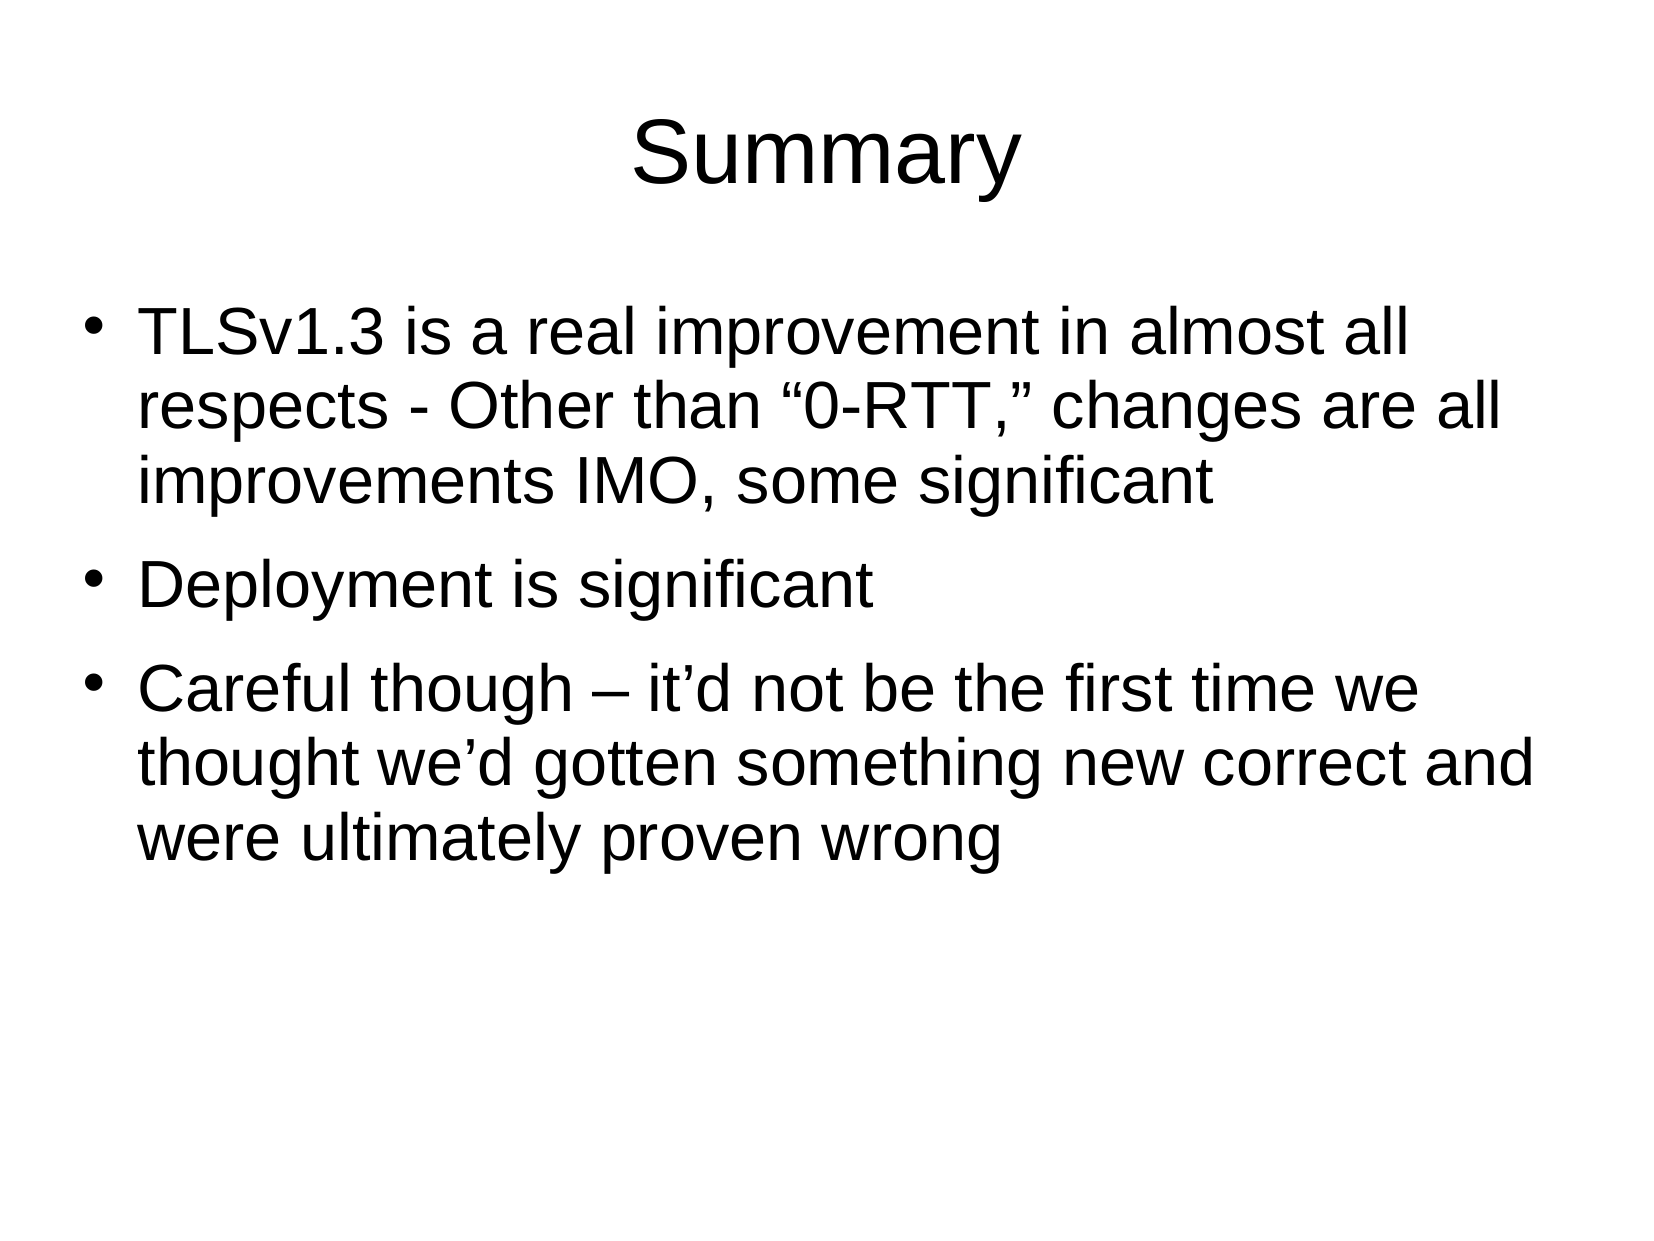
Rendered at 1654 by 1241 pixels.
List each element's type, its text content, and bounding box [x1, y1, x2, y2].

list TLSv1.3 is a real improvement in almost all respects - Other than “0-RTT,” changes are all improvements IMO, some significant Deployment is significant Careful though – it’d not be the first time we thought we’d gotten something new correct and were ultimately proven wrong [82, 290, 1571, 1158]
title Summary [82, 49, 1571, 257]
